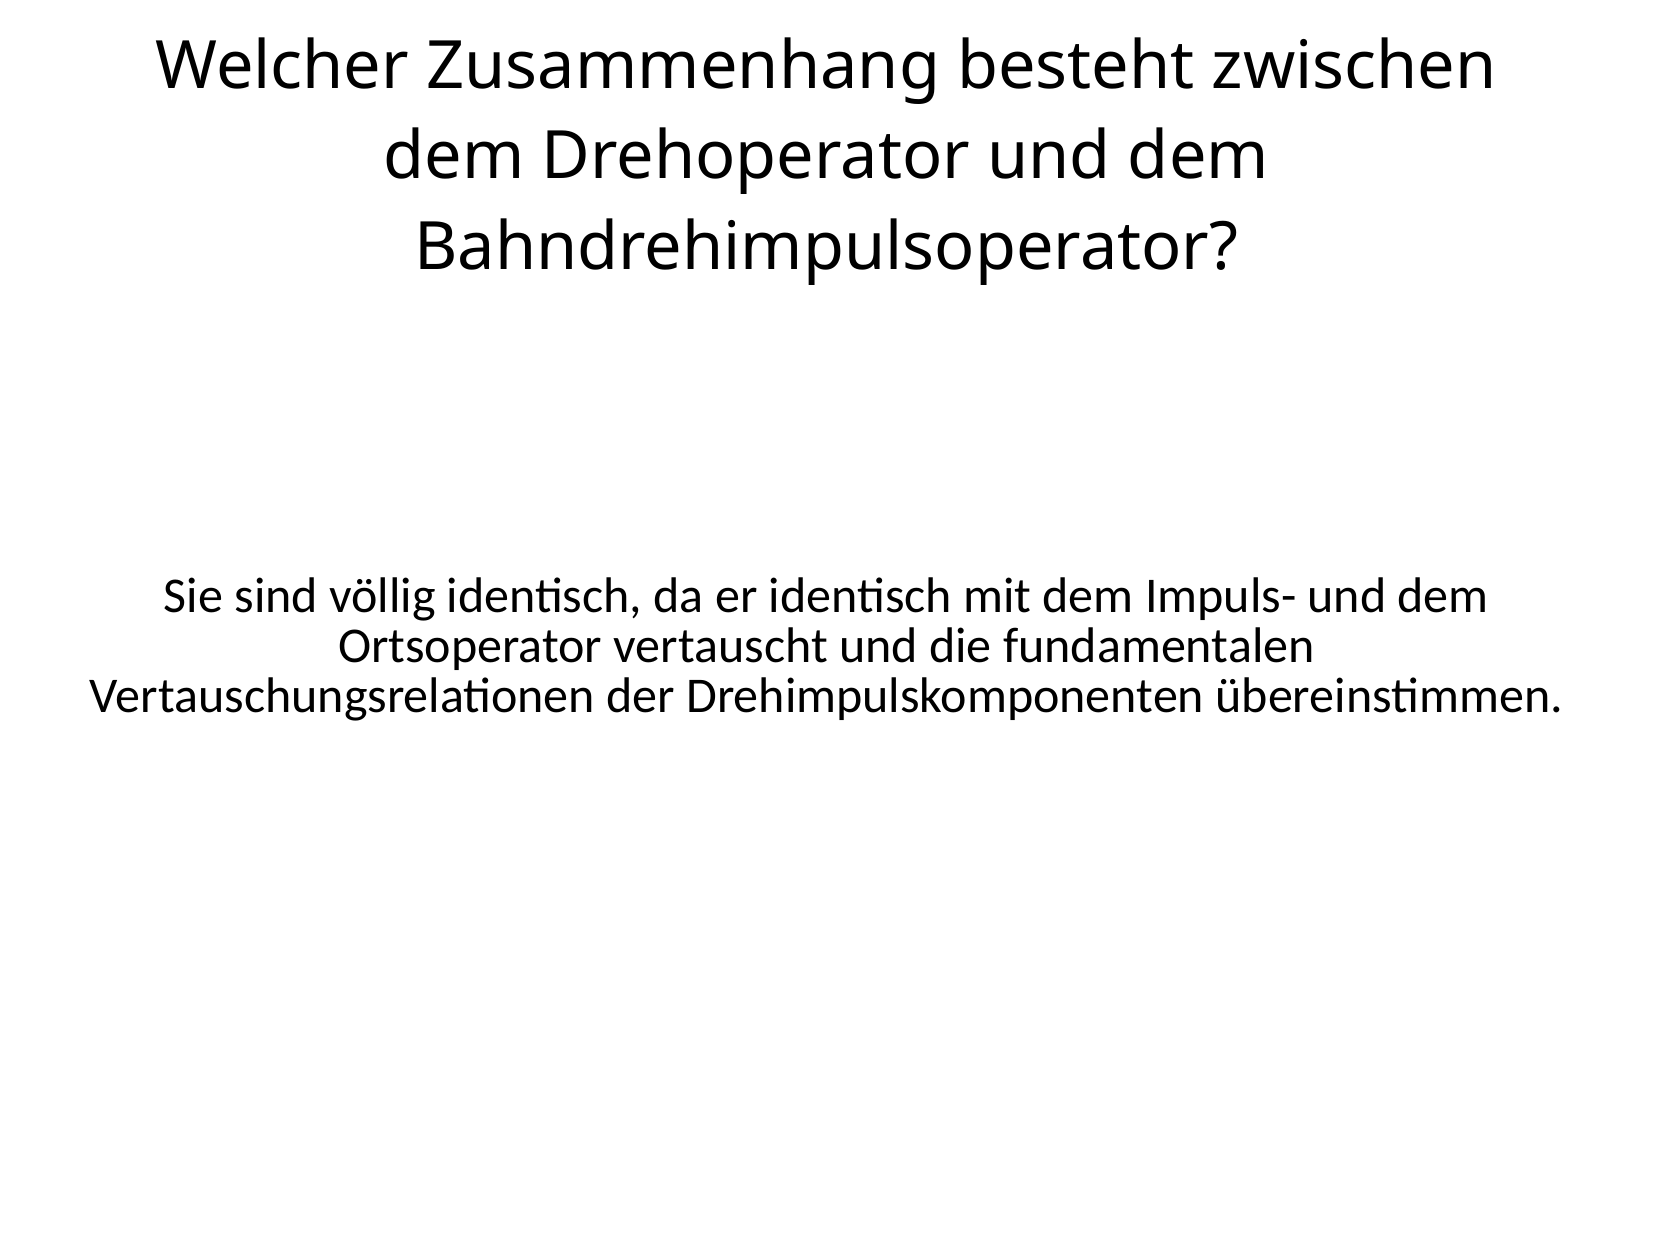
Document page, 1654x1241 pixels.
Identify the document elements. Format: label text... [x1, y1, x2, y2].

title Welcher Zusammenhang besteht zwischen dem Drehoperator und dem Bahndrehimpulsoperator? [82, 49, 1571, 257]
subtitle Sie sind völlig identisch, da er identisch mit dem Impuls- und dem Ortsoperator vertauscht und die fundamentalen Vertauschungsrelationen der Drehimpulskomponenten übereinstimmen. [82, 290, 1571, 1010]
